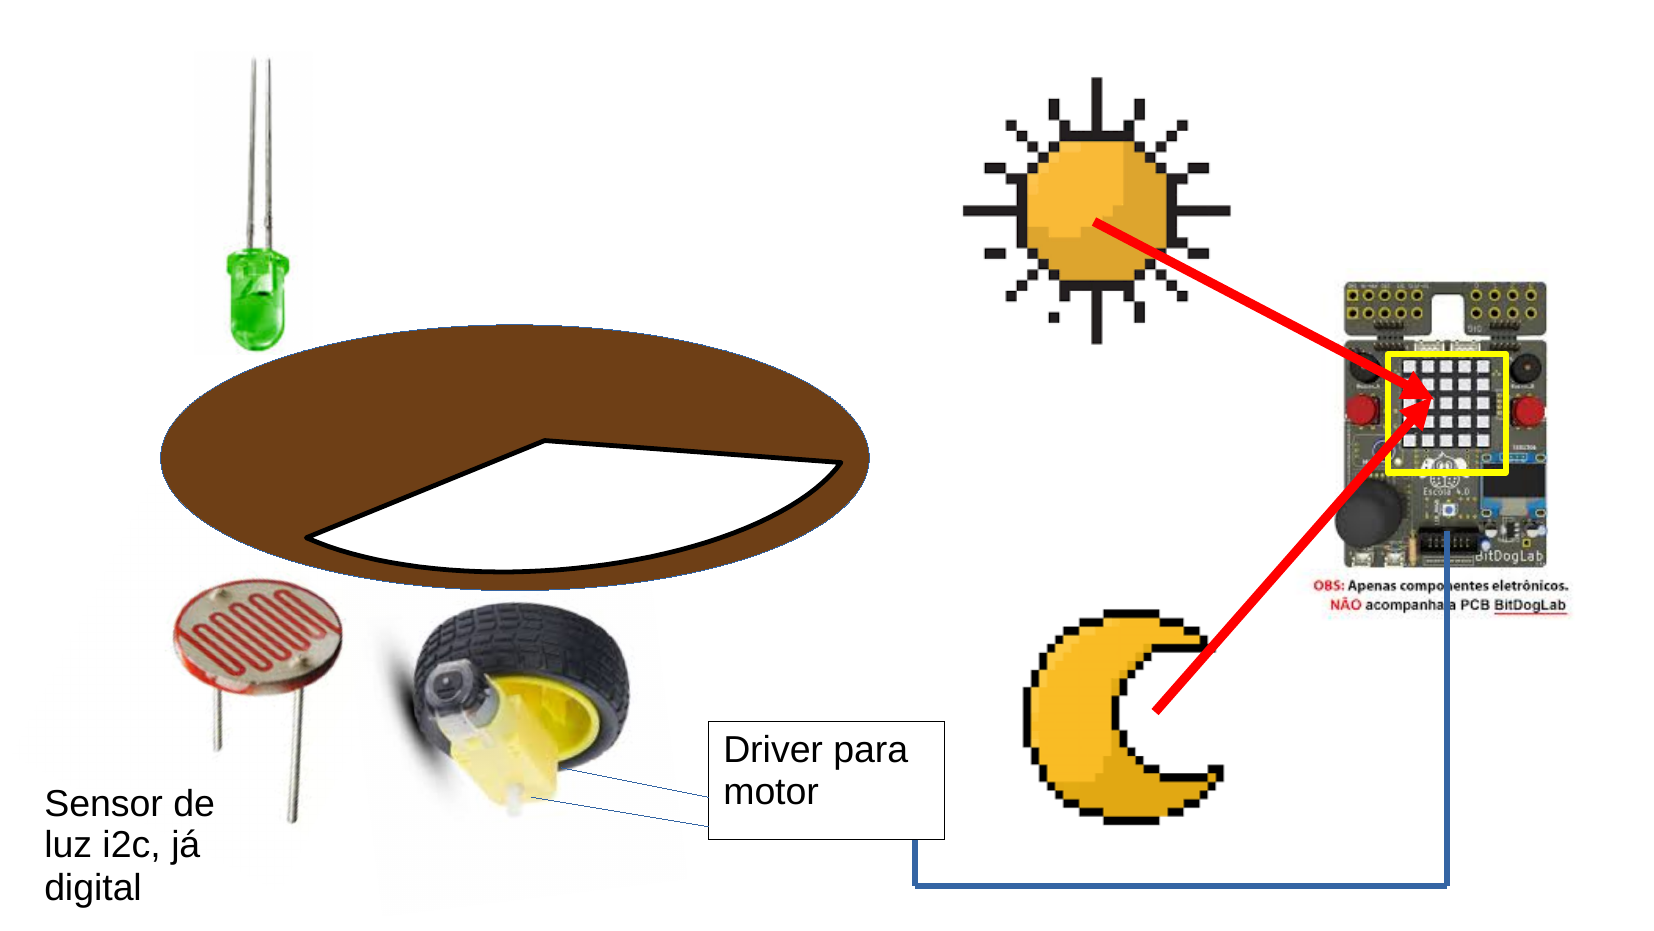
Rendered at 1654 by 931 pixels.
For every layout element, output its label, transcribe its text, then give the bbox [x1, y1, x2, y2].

text_box [160, 324, 870, 591]
picture [194, 51, 313, 355]
picture [1272, 321, 1385, 570]
picture [1391, 357, 1503, 469]
picture [1272, 268, 1625, 621]
text_box Driver para motor [708, 721, 945, 840]
picture [11, 479, 687, 916]
picture [953, 67, 1241, 355]
text_box Sensor de luz i2c, já digital [29, 774, 266, 916]
picture [1391, 383, 1422, 435]
picture [1003, 590, 1244, 828]
